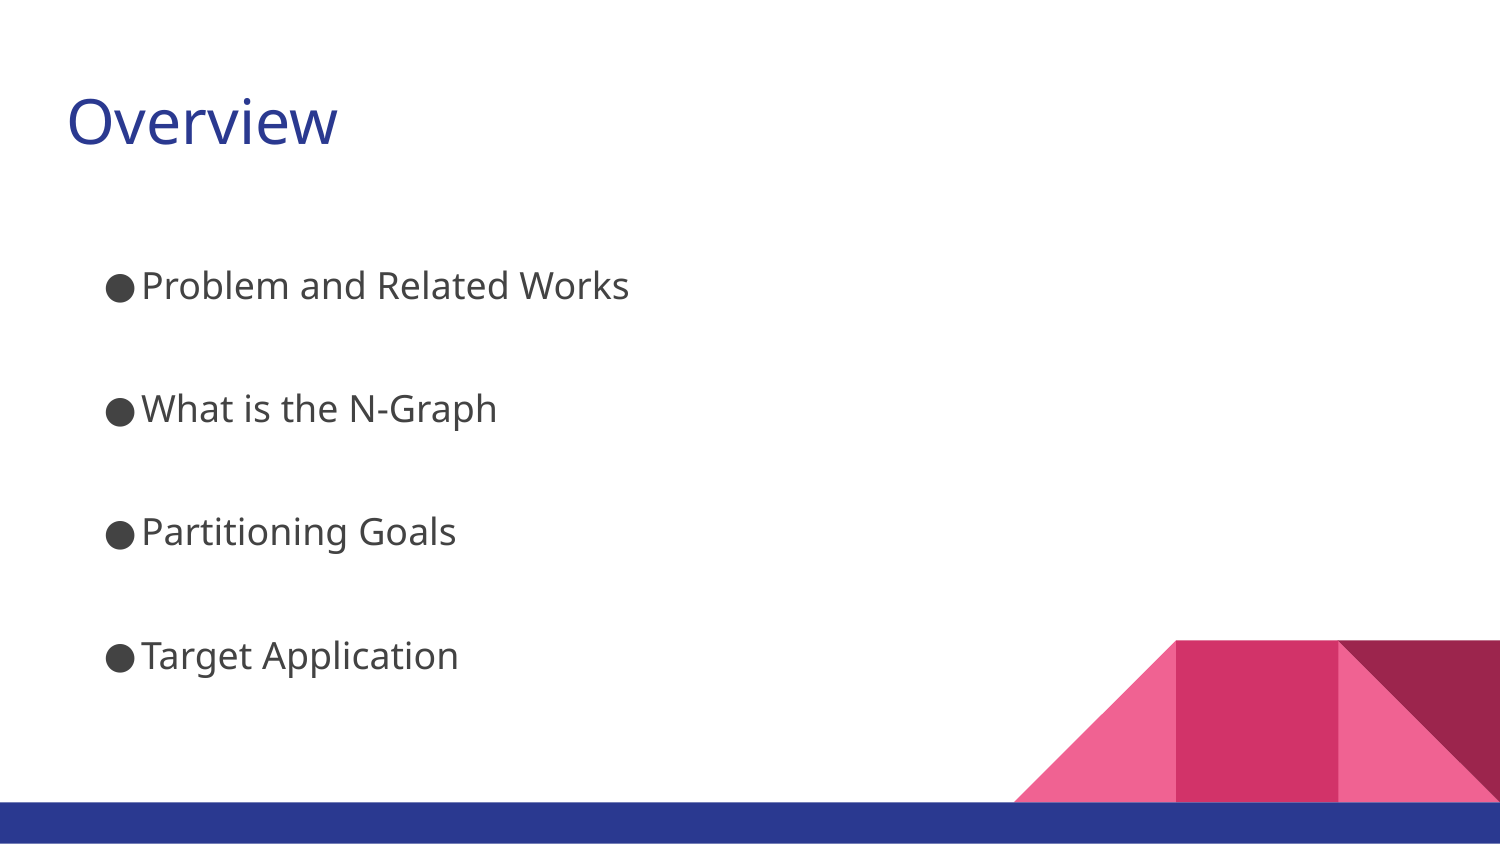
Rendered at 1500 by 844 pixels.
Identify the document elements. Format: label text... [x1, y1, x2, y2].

list Problem and Related Works What is the N-Graph Partitioning Goals Target Application [51, 201, 1449, 750]
title Overview [51, 67, 1449, 167]
